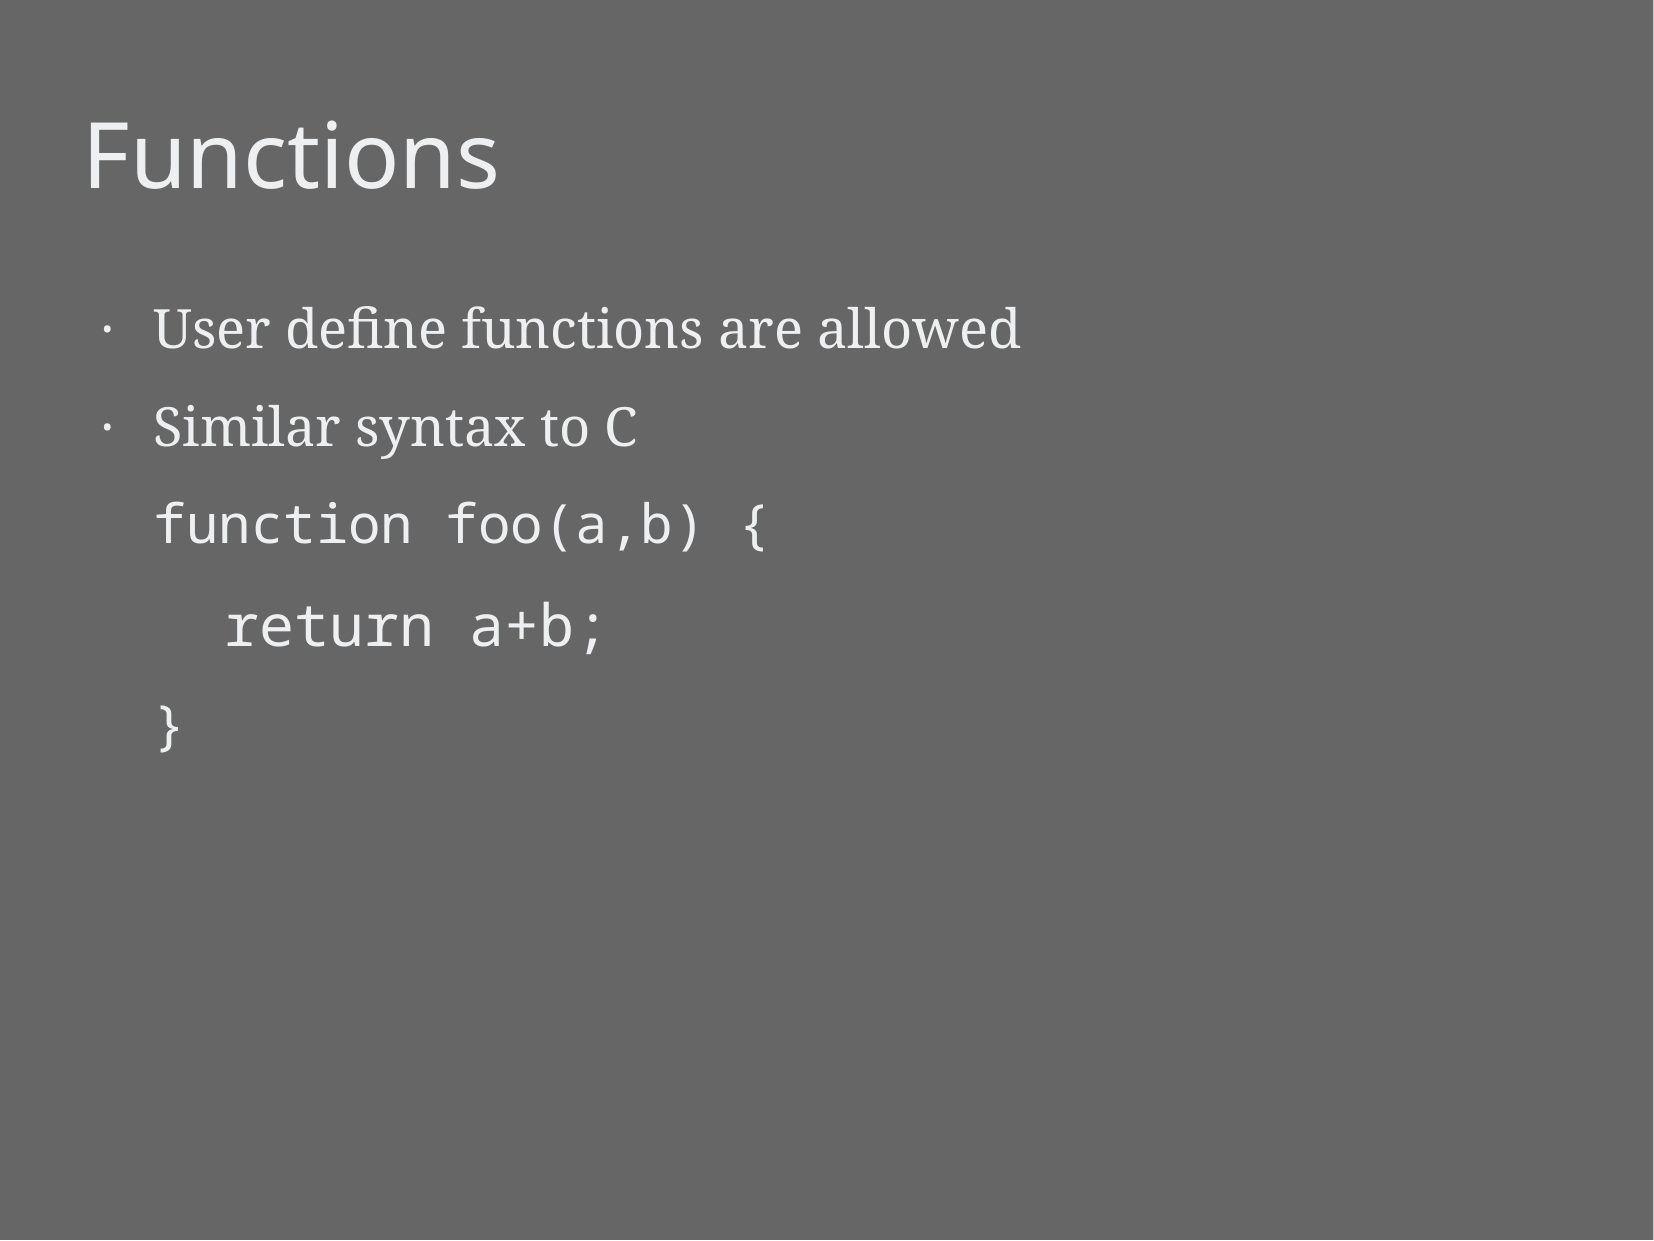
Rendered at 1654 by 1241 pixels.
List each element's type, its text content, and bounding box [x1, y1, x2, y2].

list User define functions are allowed Similar syntax to C function foo(a,b) { return a+b; } [82, 290, 1571, 1010]
title Functions [82, 49, 1571, 257]
